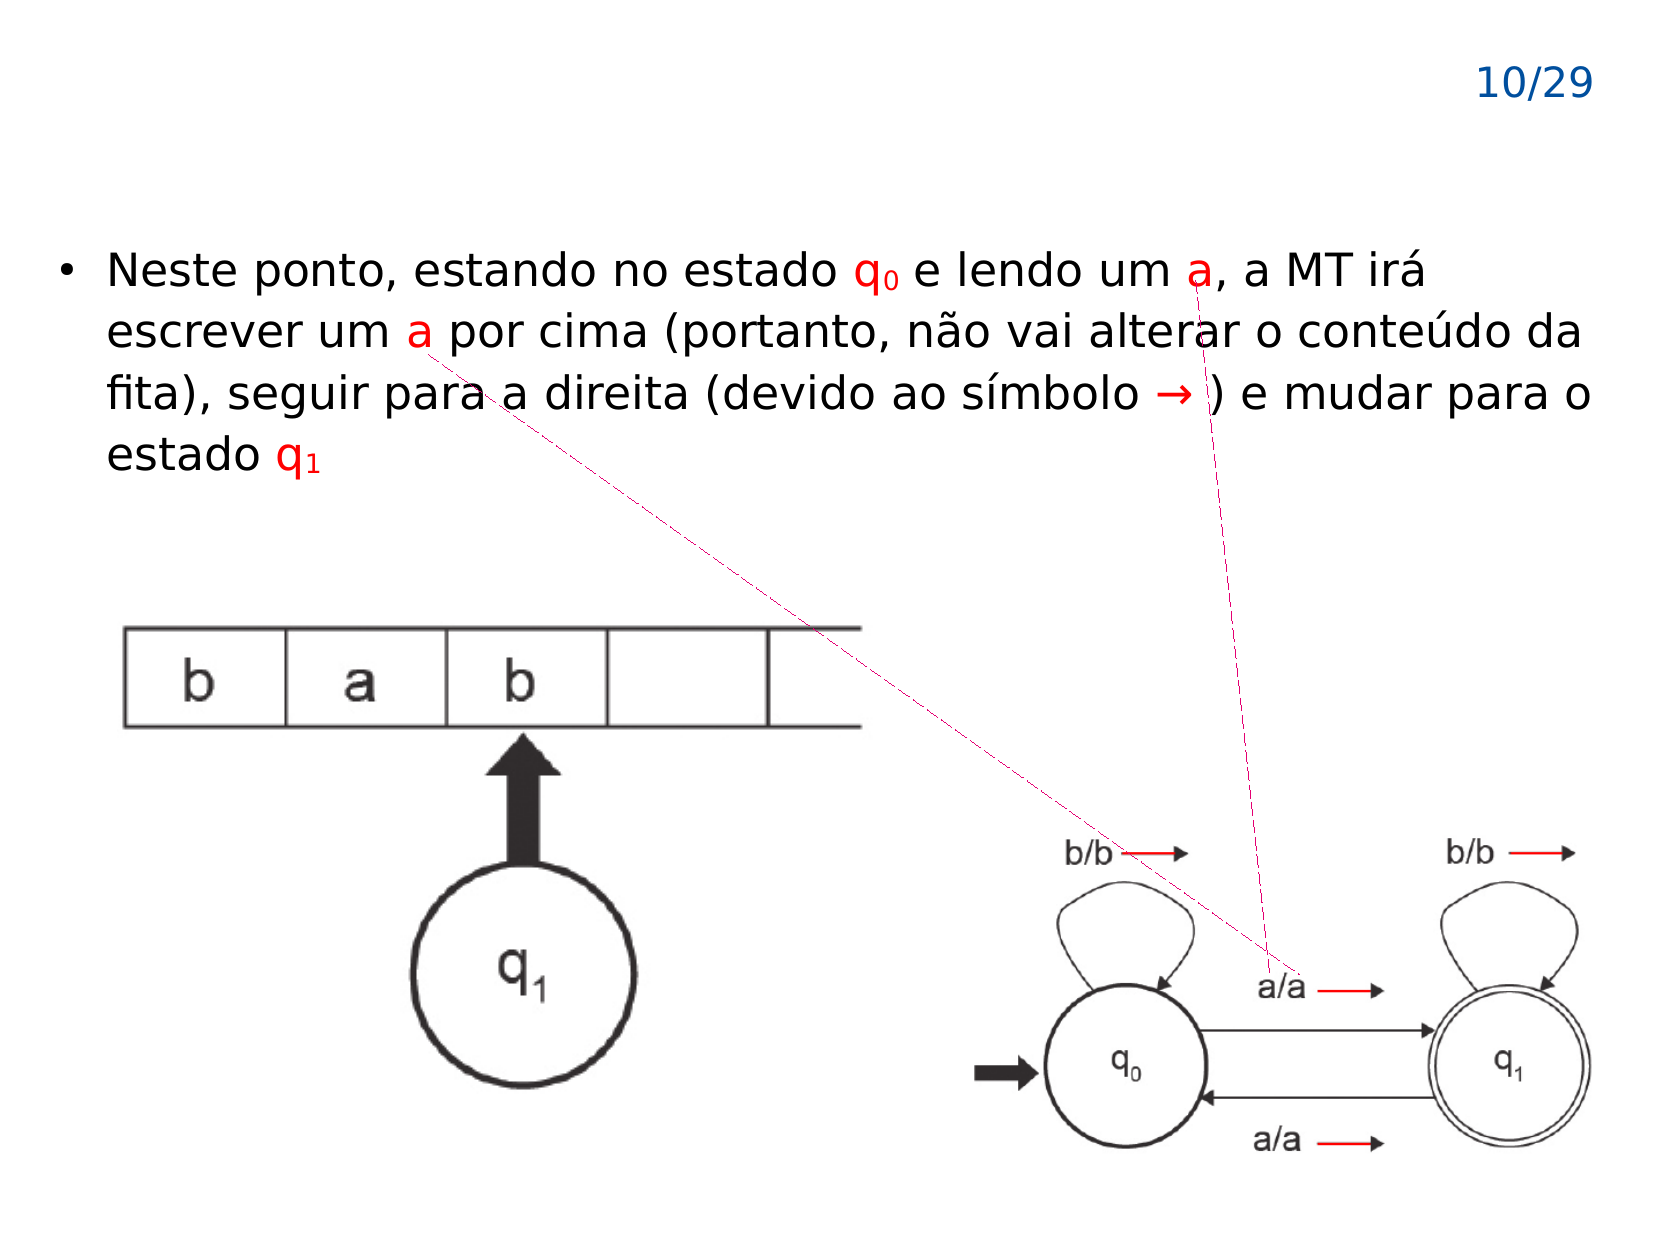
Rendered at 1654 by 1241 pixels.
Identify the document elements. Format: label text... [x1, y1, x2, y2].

list Neste ponto, estando no estado q0 e lendo um a, a MT irá escrever um a por cima (portanto, não vai alterar o conteúdo da fita), seguir para a direita (devido ao símbolo → ) e mudar para o estado q1 [59, 236, 1595, 1211]
picture [117, 620, 875, 1094]
picture [972, 829, 1595, 1158]
